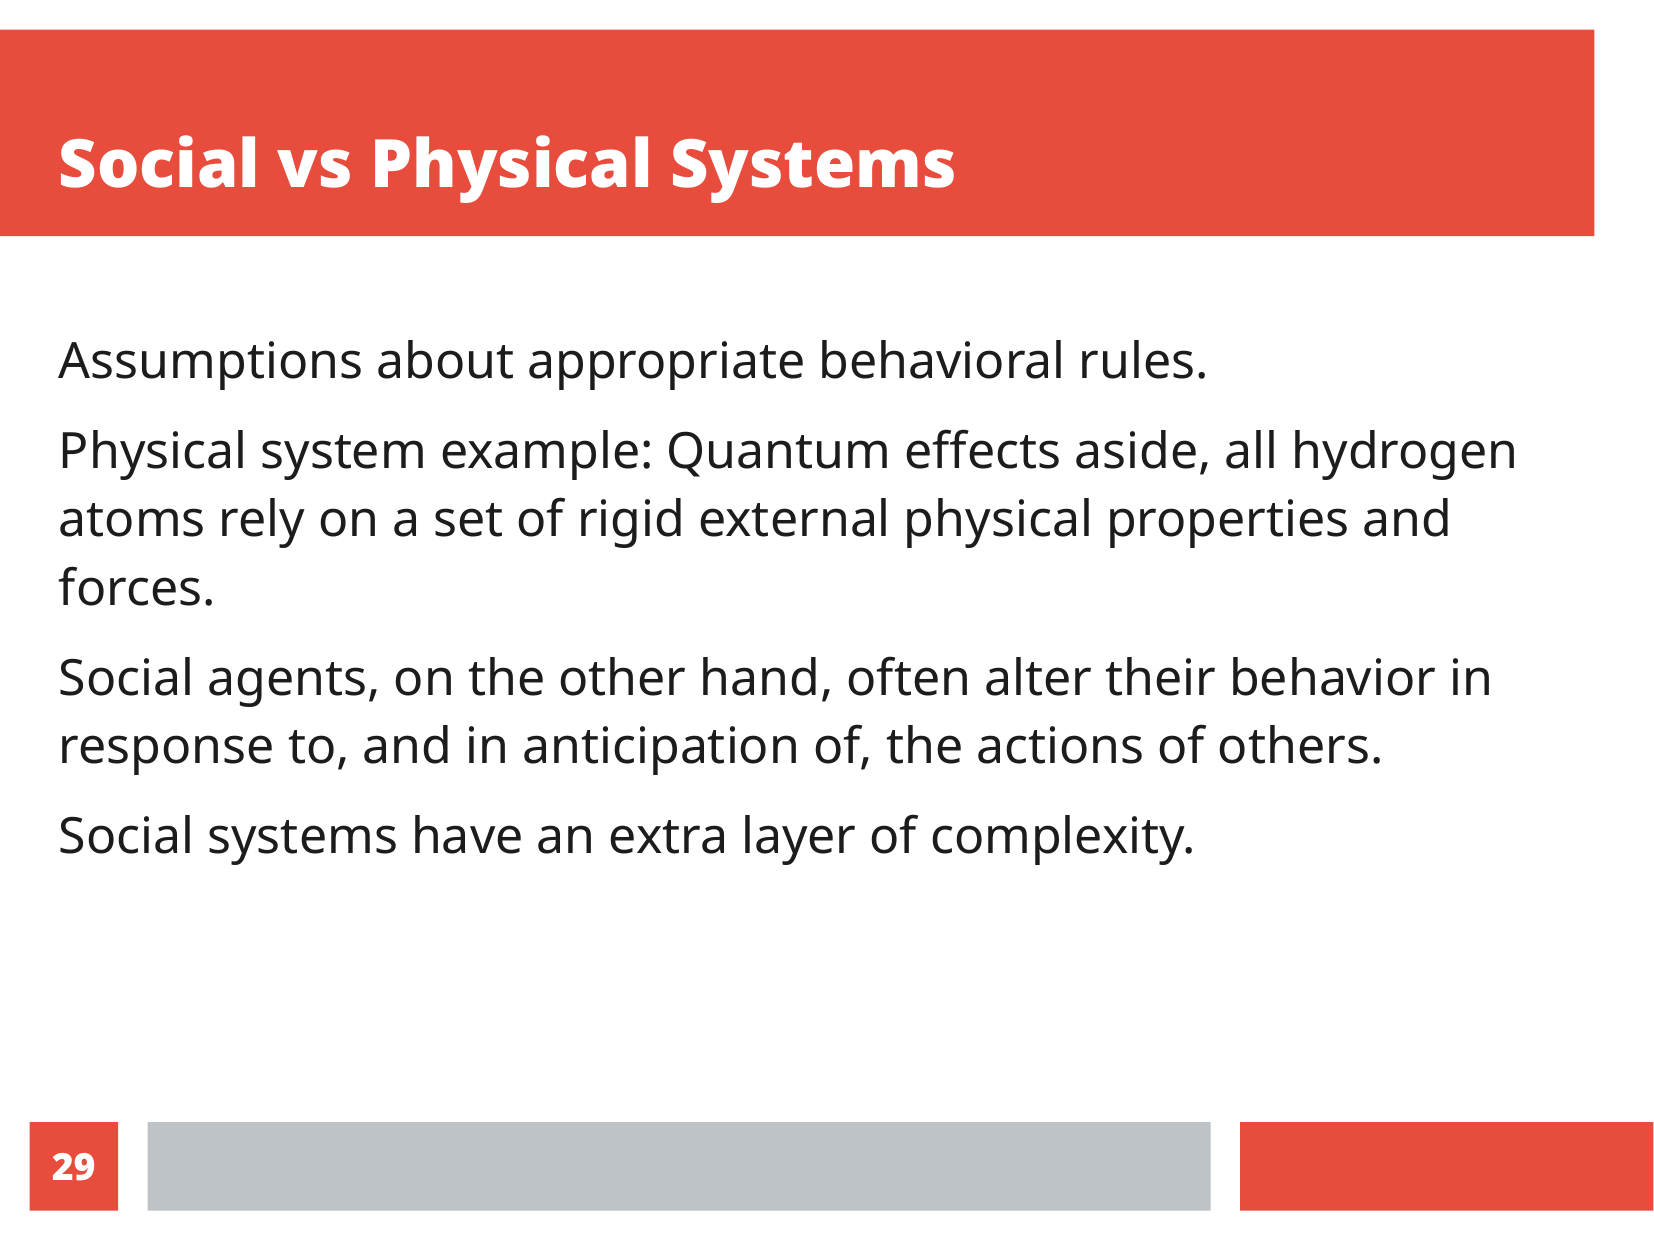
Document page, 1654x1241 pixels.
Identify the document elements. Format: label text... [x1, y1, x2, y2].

list Assumptions about appropriate behavioral rules. Physical system example: Quantum effects aside, all hydrogen atoms rely on a set of rigid external physical properties and forces. Social agents, on the other hand, often alter their behavior in response to, and in anticipation of, the actions of others. Social systems have an extra layer of complexity. [59, 324, 1565, 1093]
title Social vs Physical Systems [59, 59, 1595, 207]
